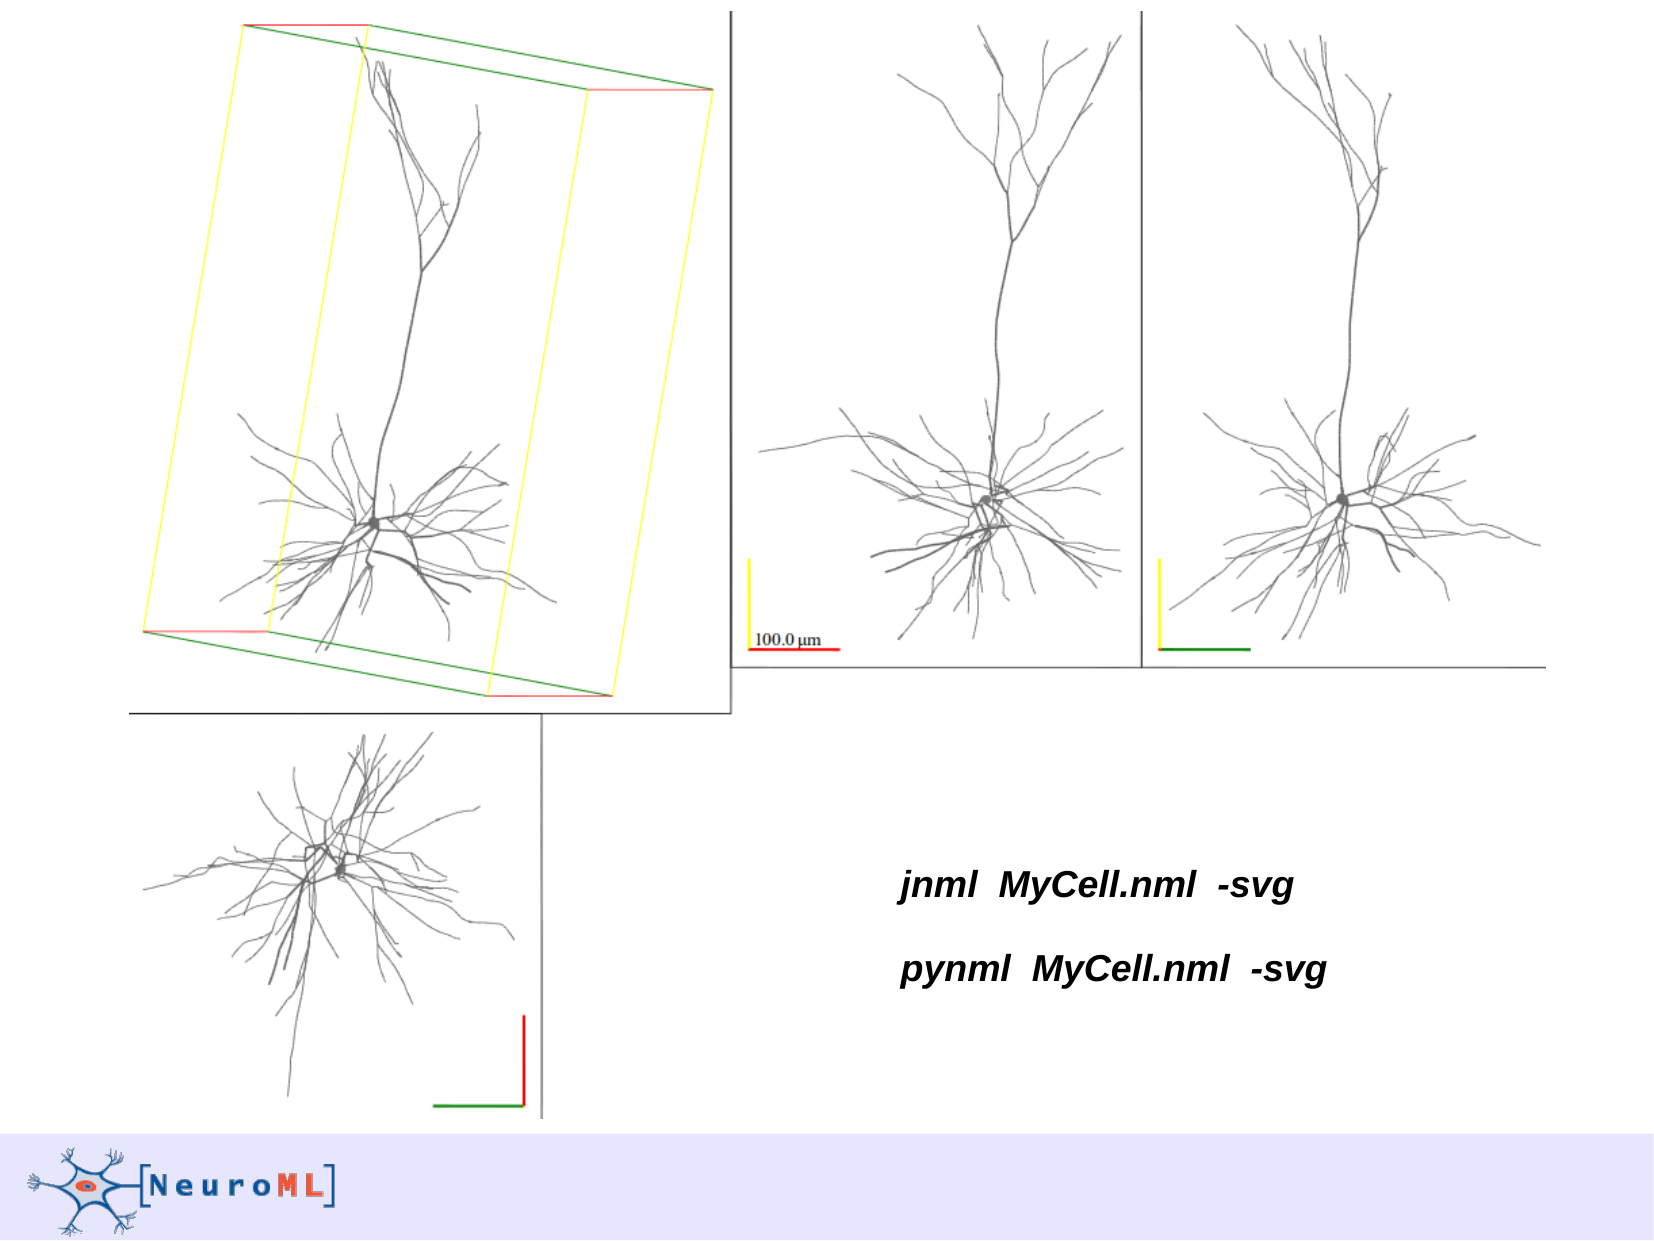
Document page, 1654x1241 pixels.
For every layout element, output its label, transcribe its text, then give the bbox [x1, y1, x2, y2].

text_box jnml MyCell.nml -svg pynml MyCell.nml -svg [885, 744, 1642, 1111]
picture [129, 11, 1546, 1119]
picture [27, 1147, 335, 1237]
